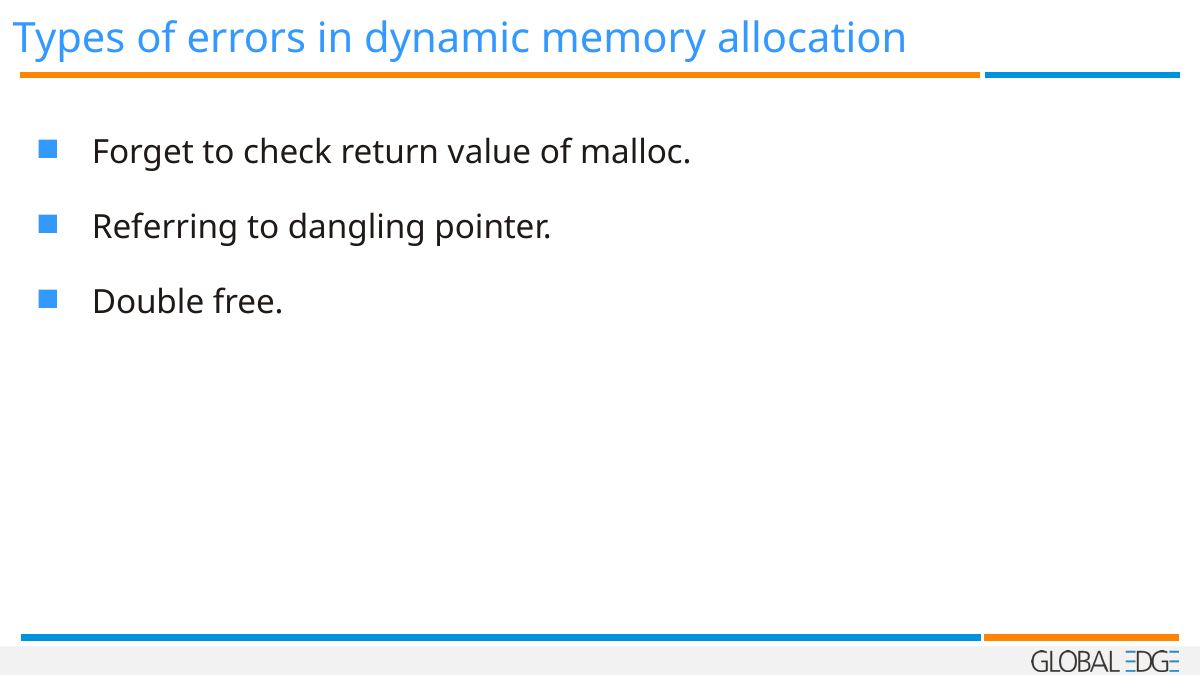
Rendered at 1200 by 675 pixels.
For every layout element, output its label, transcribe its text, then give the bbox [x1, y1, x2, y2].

list Forget to check return value of malloc. Referring to dangling pointer. Double free. [21, 128, 1170, 656]
picture [1031, 650, 1179, 672]
title Types of errors in dynamic memory allocation [12, 9, 1088, 63]
